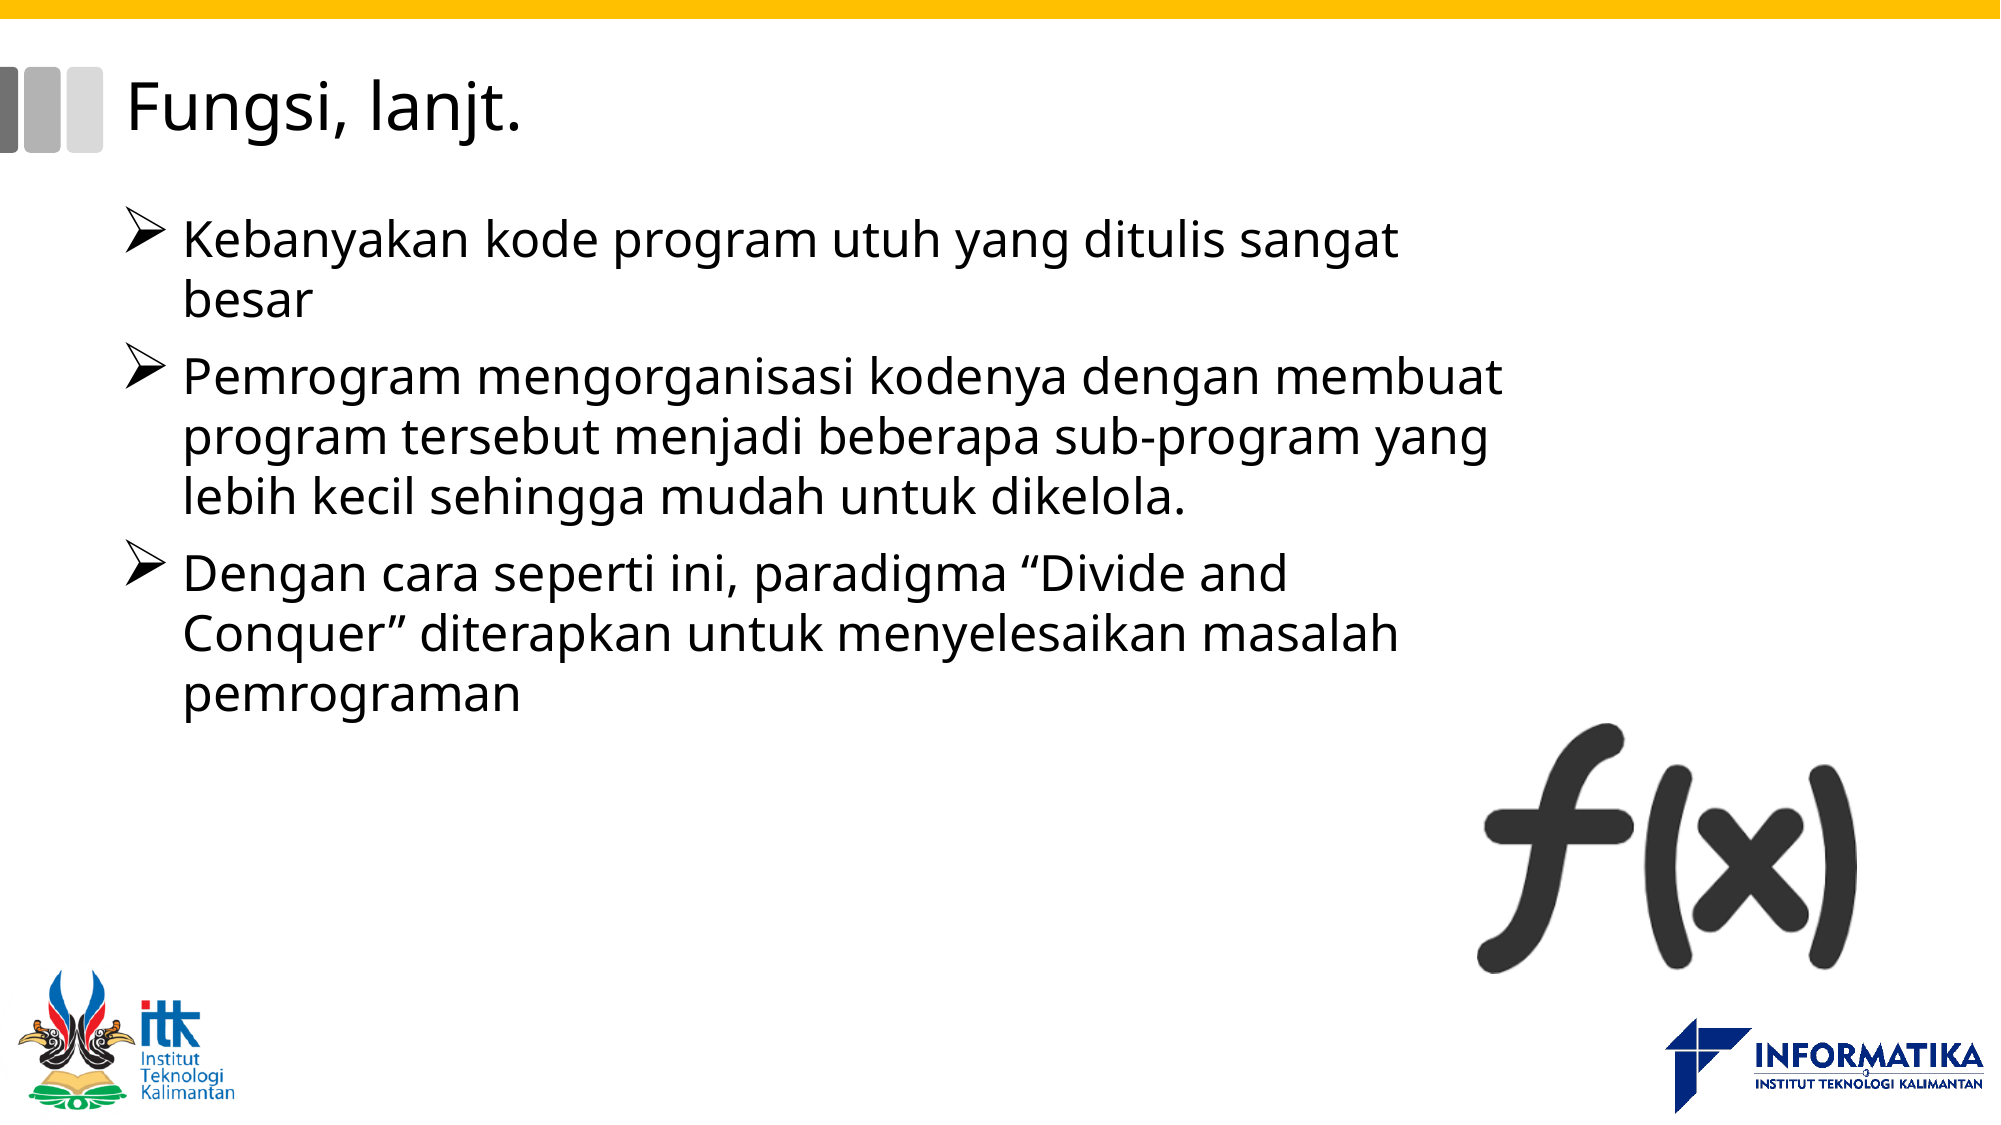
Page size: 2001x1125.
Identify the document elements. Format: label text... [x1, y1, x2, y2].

picture [1664, 1017, 1984, 1114]
picture [1477, 723, 1857, 974]
text_box [0, 0, 2000, 19]
picture [0, 935, 253, 1125]
text_box Kebanyakan kode program utuh yang ditulis sangat besar Pemrogram mengorganisasi kodenya dengan membuat program tersebut menjadi beberapa sub-program yang lebih kecil sehingga mudah untuk dikelola. Dengan cara seperti ini, paradigma “Divide and Conquer” diterapkan untuk menyelesaikan masalah pemrograman [105, 200, 1535, 806]
title Fungsi, lanjt. [105, 53, 1831, 168]
